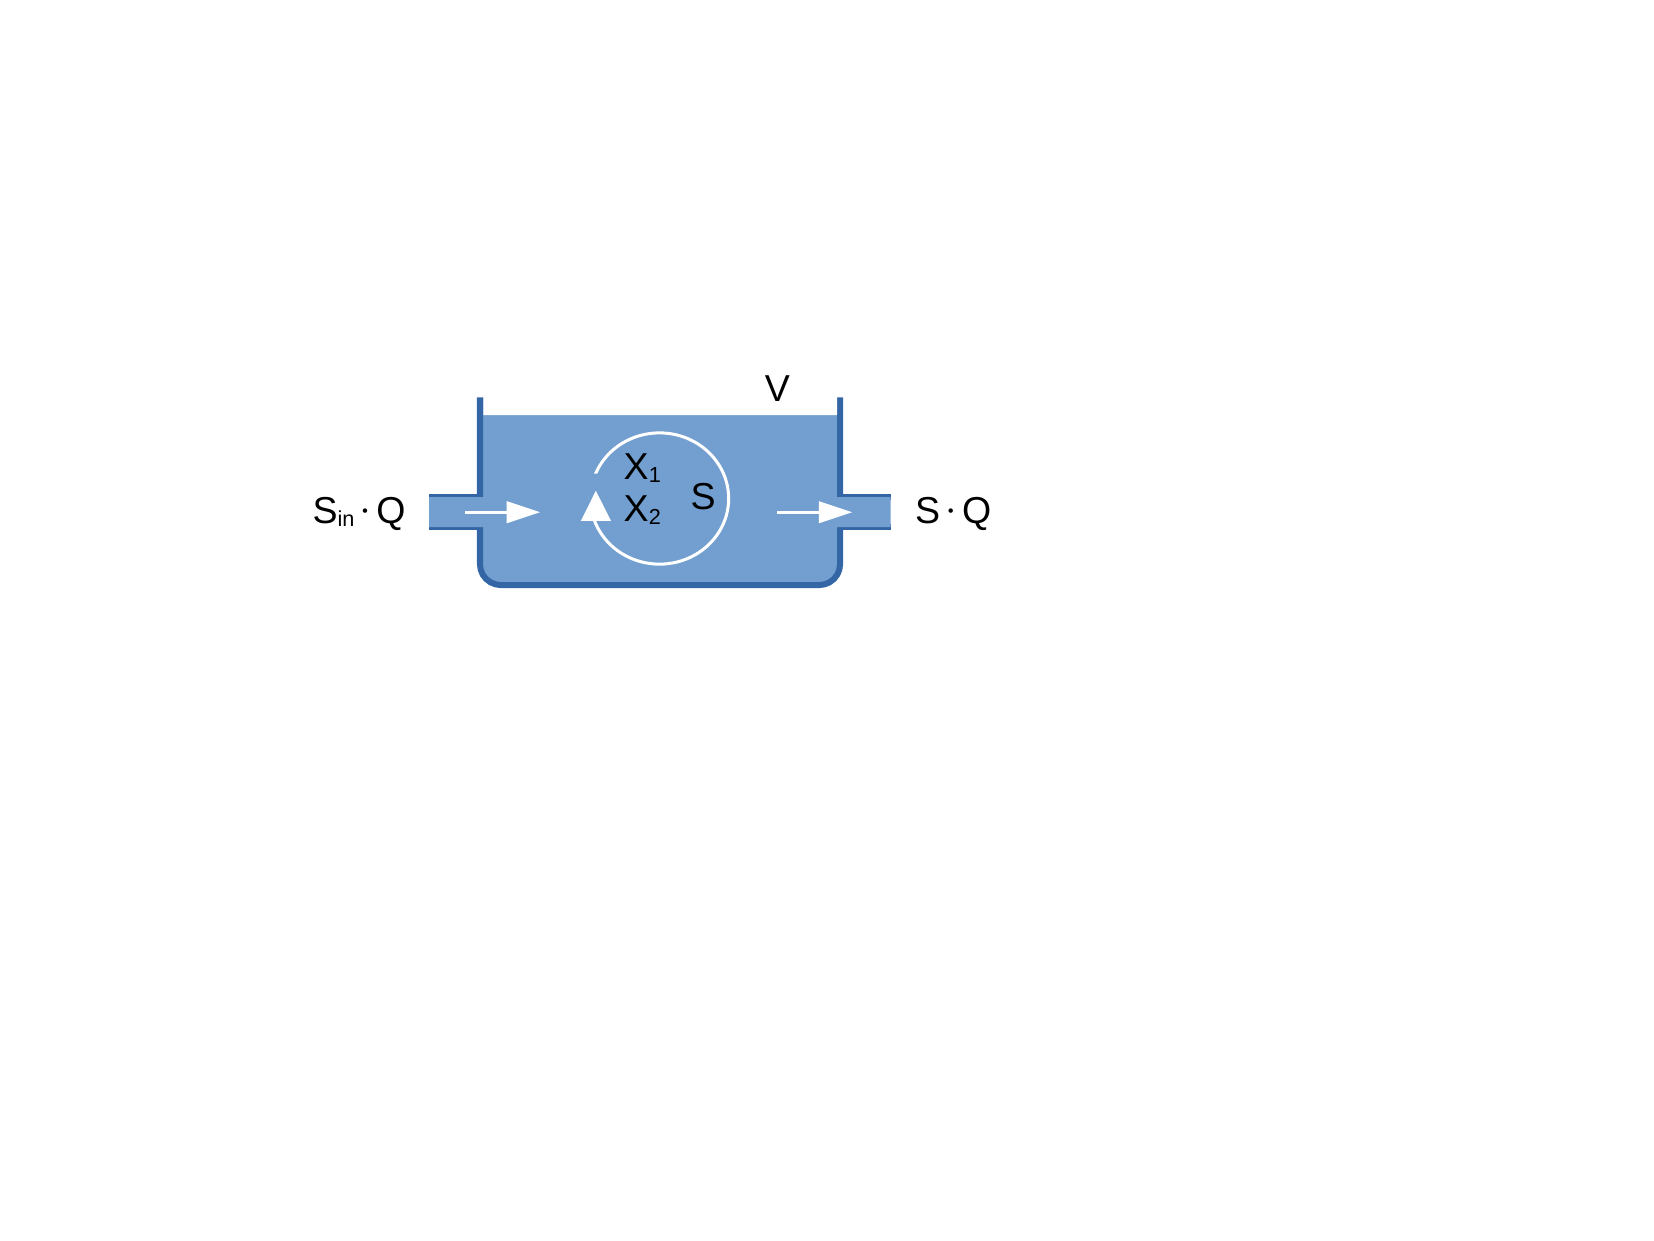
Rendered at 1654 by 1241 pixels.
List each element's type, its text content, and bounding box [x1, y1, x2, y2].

text_box V [750, 360, 805, 417]
text_box S · Q [900, 482, 1007, 552]
text_box [429, 345, 891, 586]
text_box Sin · Q [297, 482, 421, 552]
text_box X1 X2 [609, 438, 676, 562]
text_box S [675, 468, 731, 526]
